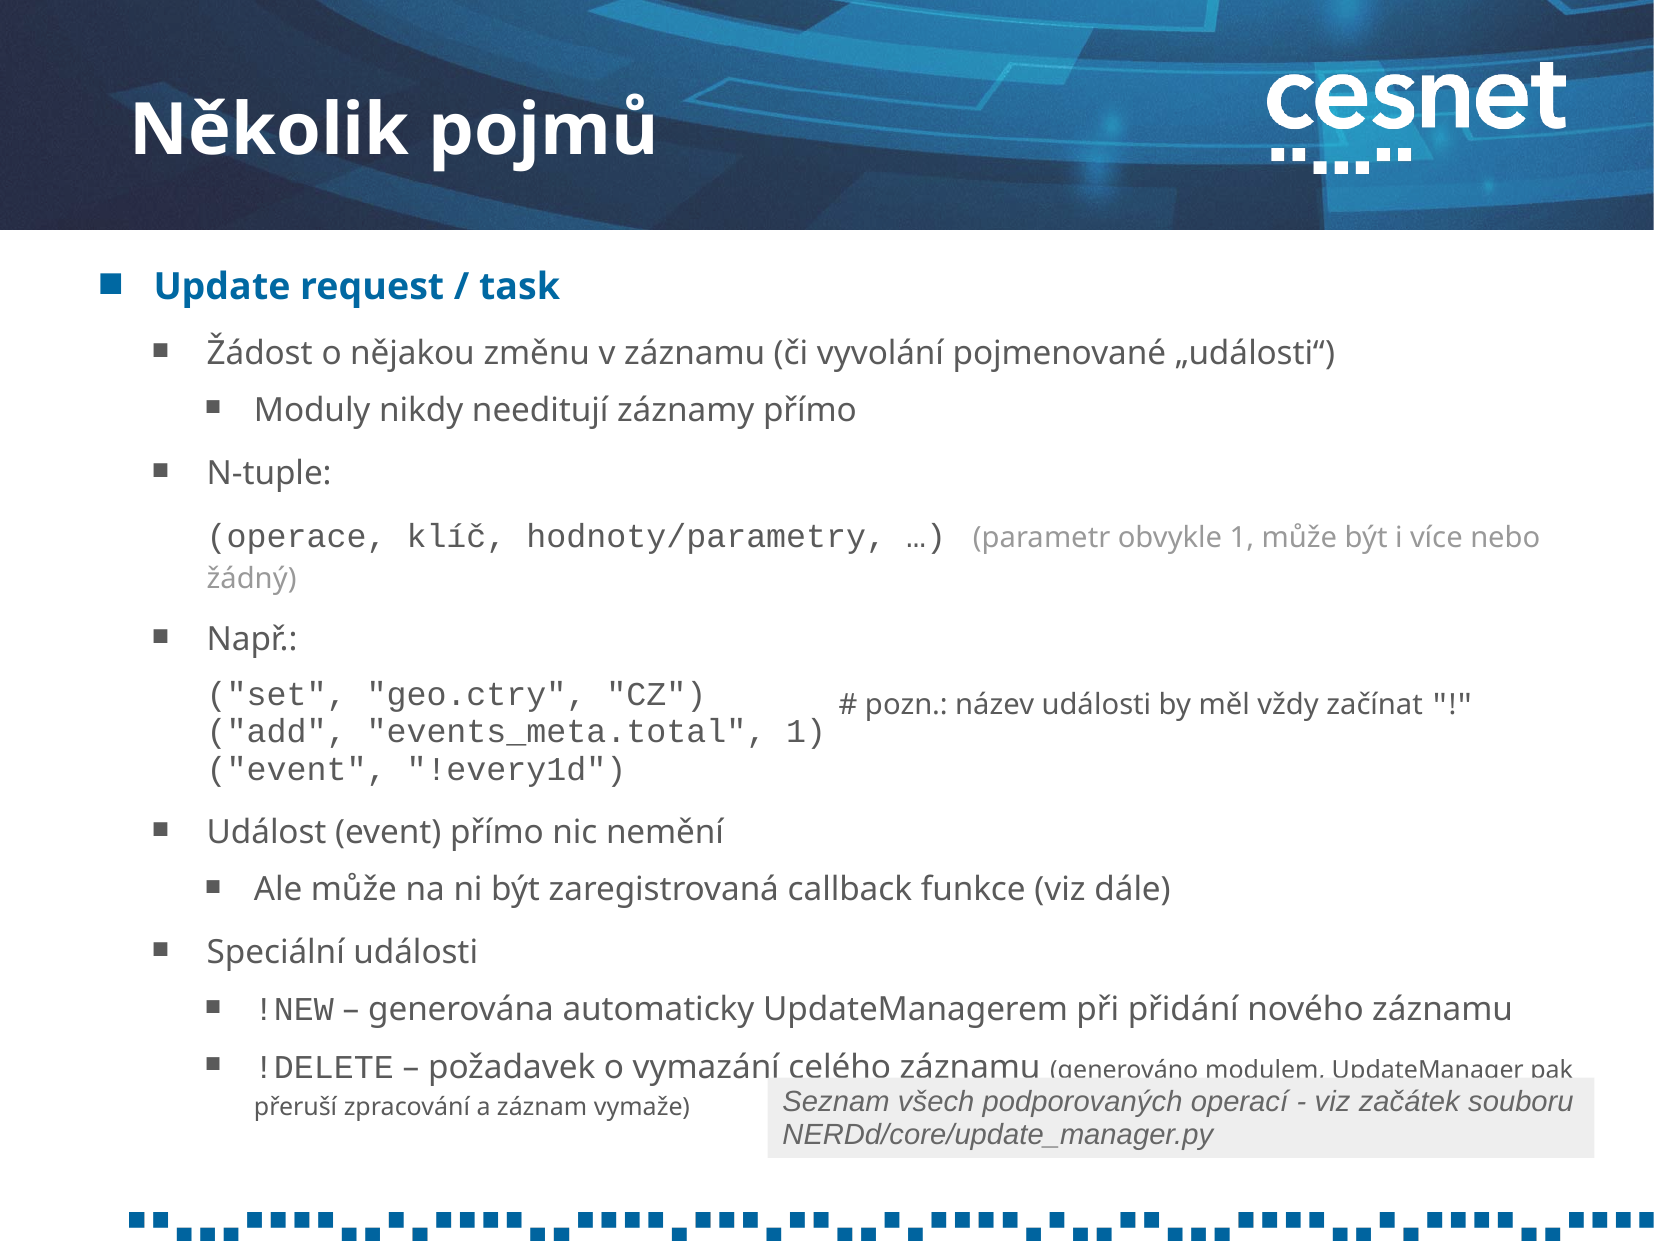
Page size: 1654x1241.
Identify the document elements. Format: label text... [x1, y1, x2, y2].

text_box # pozn.: název události by měl vždy začínat "!" [838, 682, 1552, 745]
text_box Seznam všech podporovaných operací - viz začátek souboru NERDd/core/update_manager.py [767, 1077, 1595, 1158]
list Update request / task Žádost o nějakou změnu v záznamu (či vyvolání pojmenované „události“) Moduly nikdy needitují záznamy přímo N-tuple: (operace, klíč, hodnoty/parametry, …) (parametr obvykle 1, může být i více nebo žádný) Např.: ("set", "geo.ctry", "CZ") ("add", "events_meta.total", 1) ("event", "!every1d") Událost (event) přímo nic nemění Ale může na ni být zaregistrovaná callback funkce (viz dále) Speciální události !NEW – generována automaticky UpdateManagerem při přidání nového záznamu !DELETE – požadavek o vymazání celého záznamu (generováno modulem, UpdateManager pak přeruší zpracování a záznam vymaže) [100, 259, 1625, 1217]
picture [129, 1212, 1654, 1241]
title Několik pojmů [129, 15, 1229, 223]
picture [1266, 62, 1567, 174]
